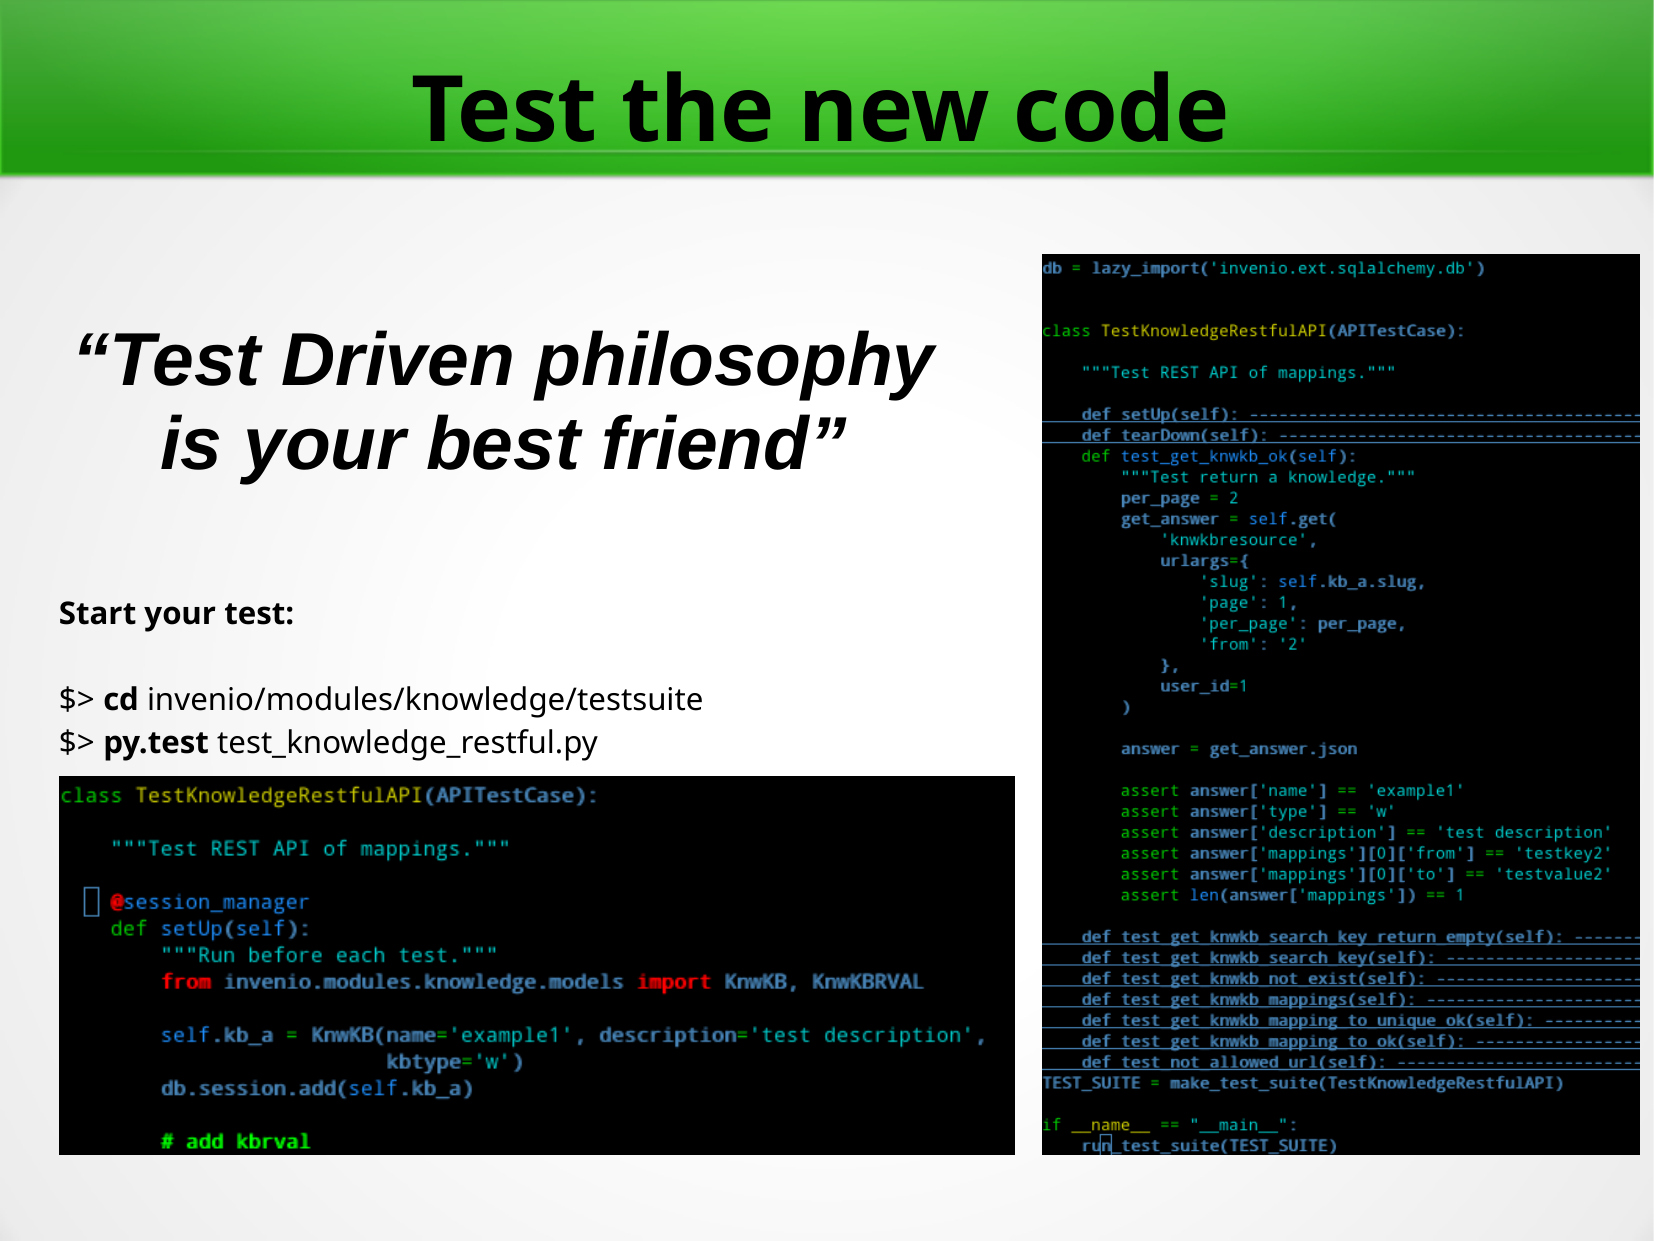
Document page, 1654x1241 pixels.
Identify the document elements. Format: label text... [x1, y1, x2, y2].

list Start your test: $> cd invenio/modules/knowledge/testsuite $> py.test test_knowledge_restful.py [59, 591, 856, 776]
title Test the new code [76, 42, 1565, 169]
text_box “Test Driven philosophy is your best friend” [57, 309, 1033, 511]
picture [0, 0, 1654, 1241]
